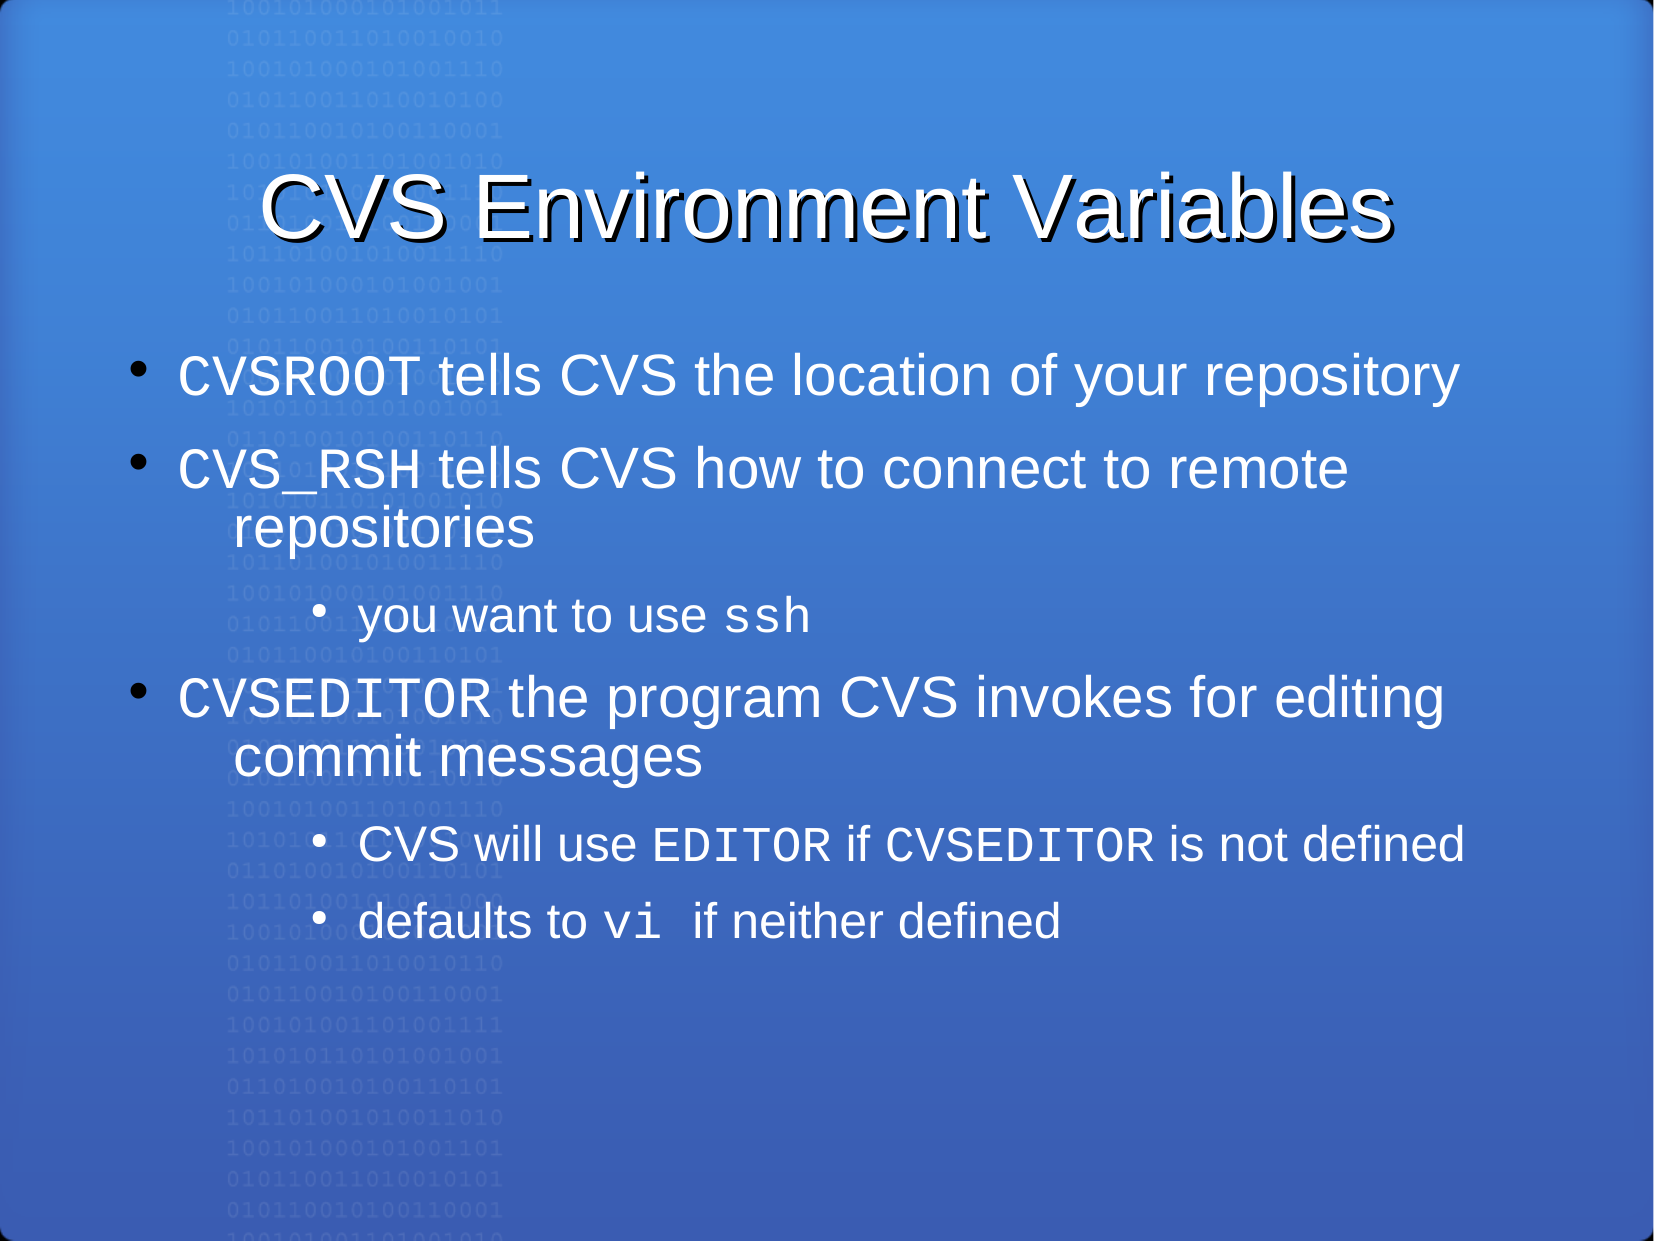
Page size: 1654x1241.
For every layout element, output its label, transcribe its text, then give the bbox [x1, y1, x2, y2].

list CVSROOT tells CVS the location of your repository CVS_RSH tells CVS how to connect to remote repositories you want to use ssh CVSEDITOR the program CVS invokes for editing commit messages CVS will use EDITOR if CVSEDITOR is not defined defaults to vi if neither defined [121, 344, 1534, 1127]
title CVS Environment Variables [121, 102, 1534, 311]
picture [0, 0, 1654, 1241]
